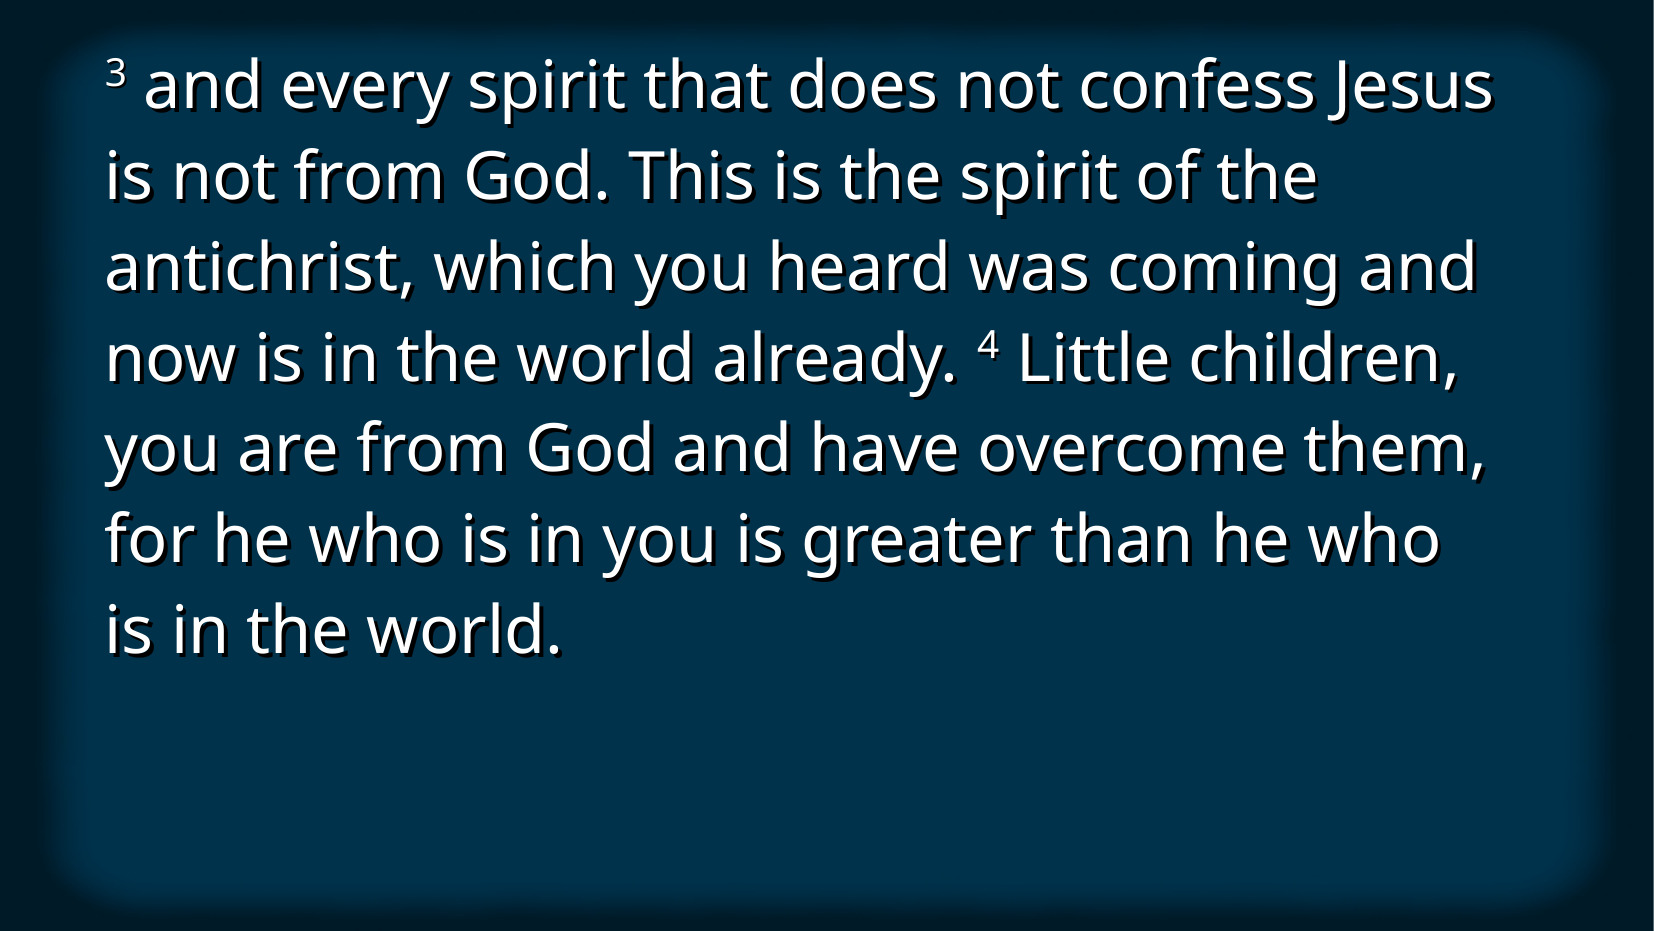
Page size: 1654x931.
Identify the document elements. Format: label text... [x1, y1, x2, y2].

text_box 3 and every spirit that does not confess Jesus is not from God. This is the spirit of the antichrist, which you heard was coming and now is in the world already. 4 Little children, you are from God and have overcome them, for he who is in you is greater than he who is in the world. [90, 30, 1561, 667]
picture [0, 0, 1654, 931]
